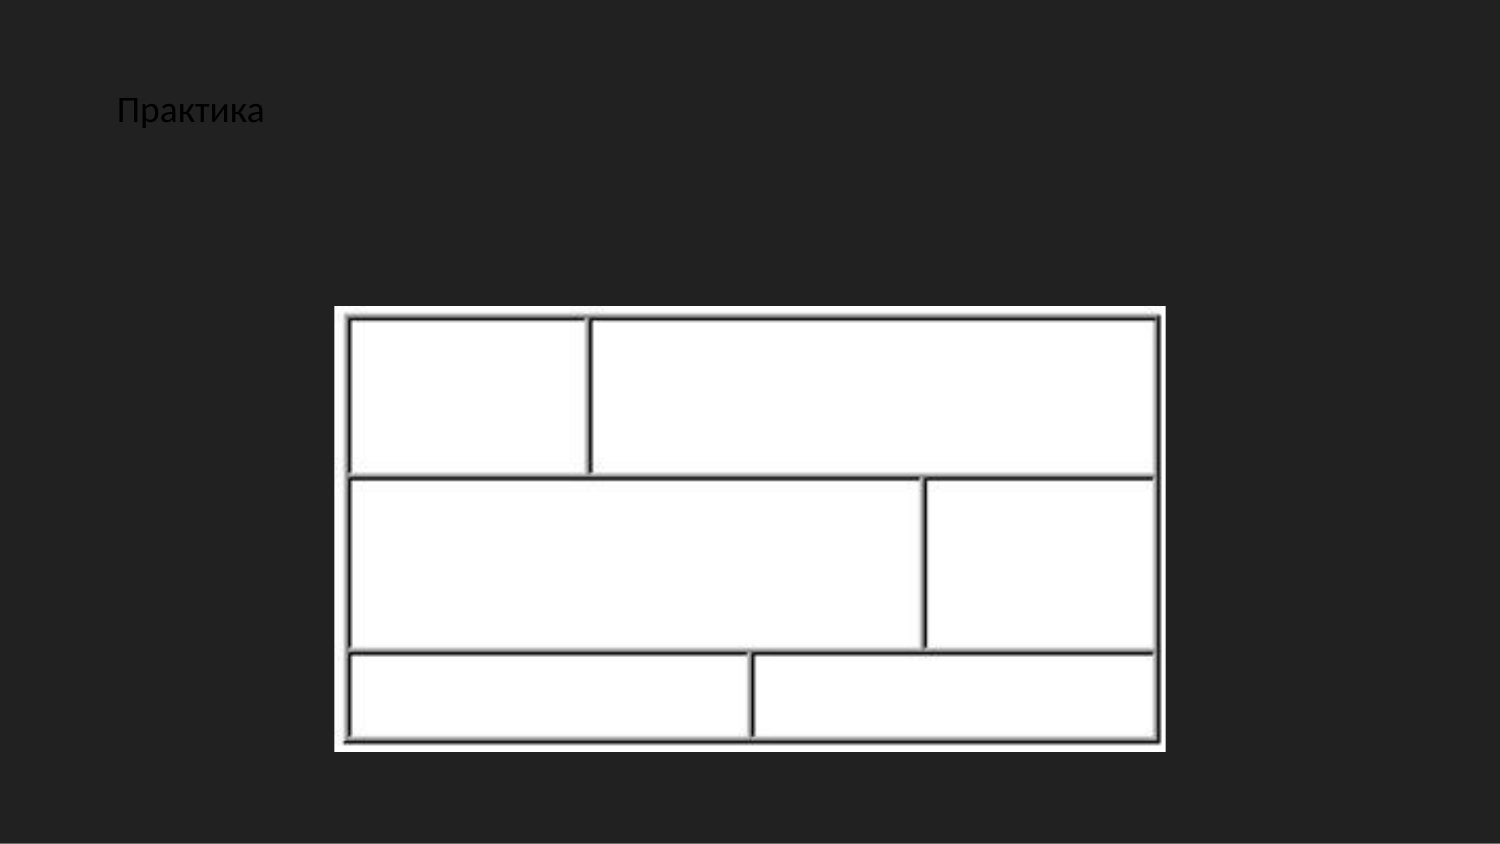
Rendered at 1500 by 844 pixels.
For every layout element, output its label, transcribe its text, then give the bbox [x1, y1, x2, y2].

title Практика [63, 82, 317, 226]
text_box [334, 306, 1166, 752]
